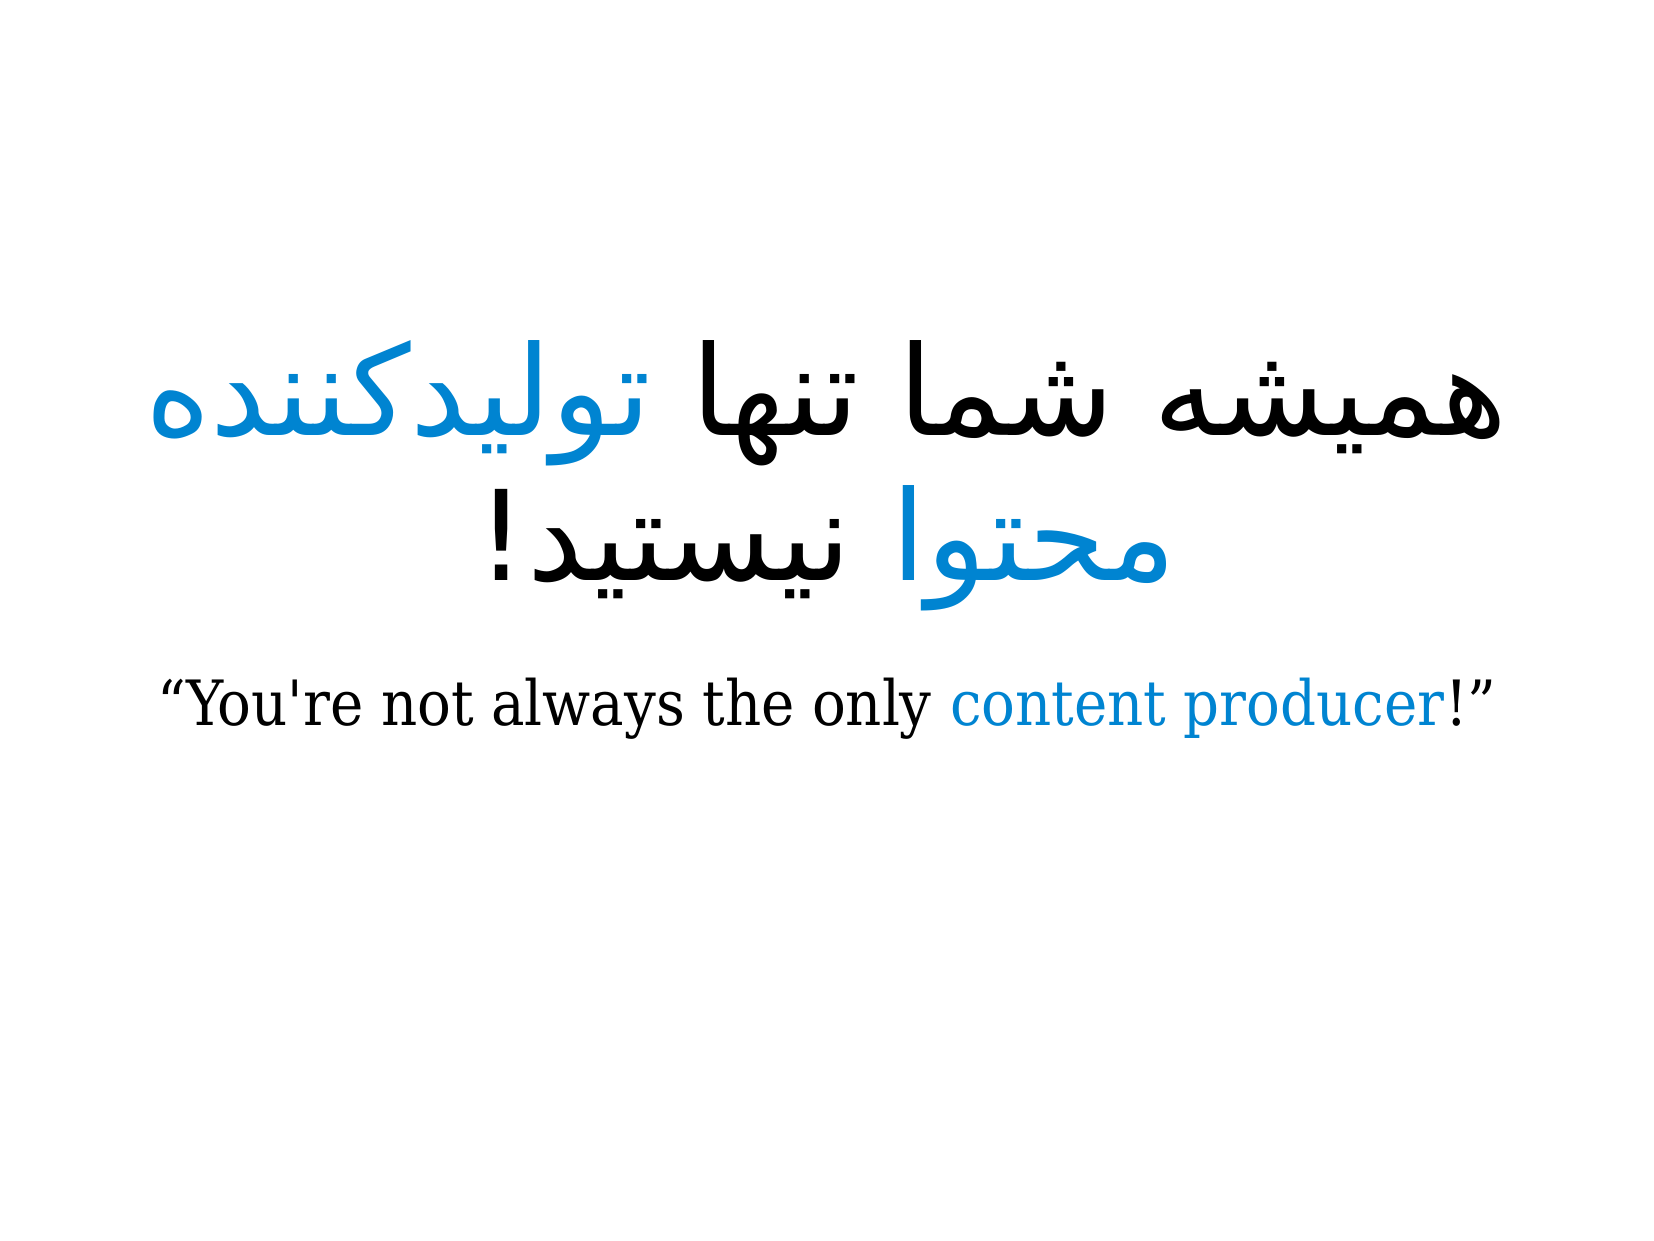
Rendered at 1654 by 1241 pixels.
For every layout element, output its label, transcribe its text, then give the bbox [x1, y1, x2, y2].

text_box همیشه شما تنها تولیدکننده محتوا نیستید! “You're not always the only content producer!” [82, 49, 1571, 1010]
